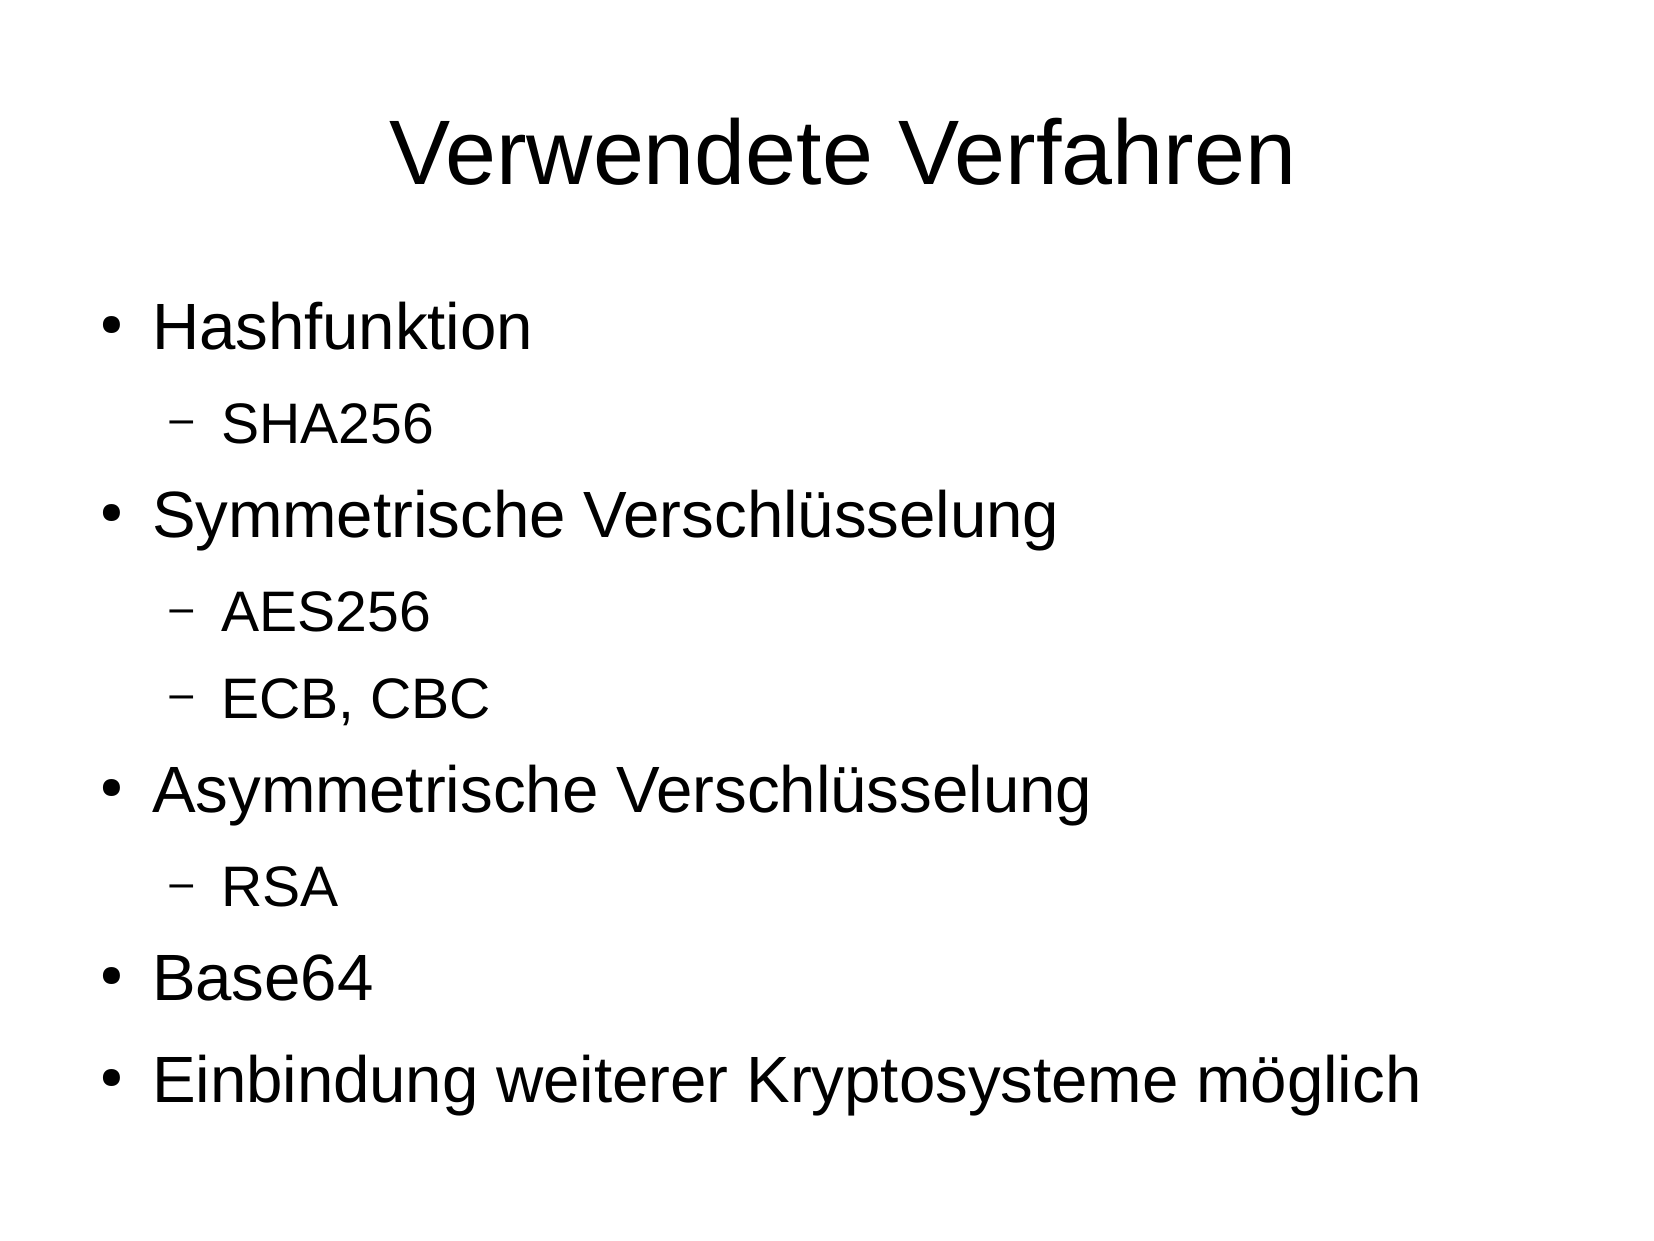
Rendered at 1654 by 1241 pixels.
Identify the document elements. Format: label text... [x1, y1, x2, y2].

title Verwendete Verfahren [82, 49, 1571, 257]
list Hashfunktion SHA256 Symmetrische Verschlüsselung AES256 ECB, CBC Asymmetrische Verschlüsselung RSA Base64 Einbindung weiterer Kryptosysteme möglich [82, 290, 1571, 1126]
